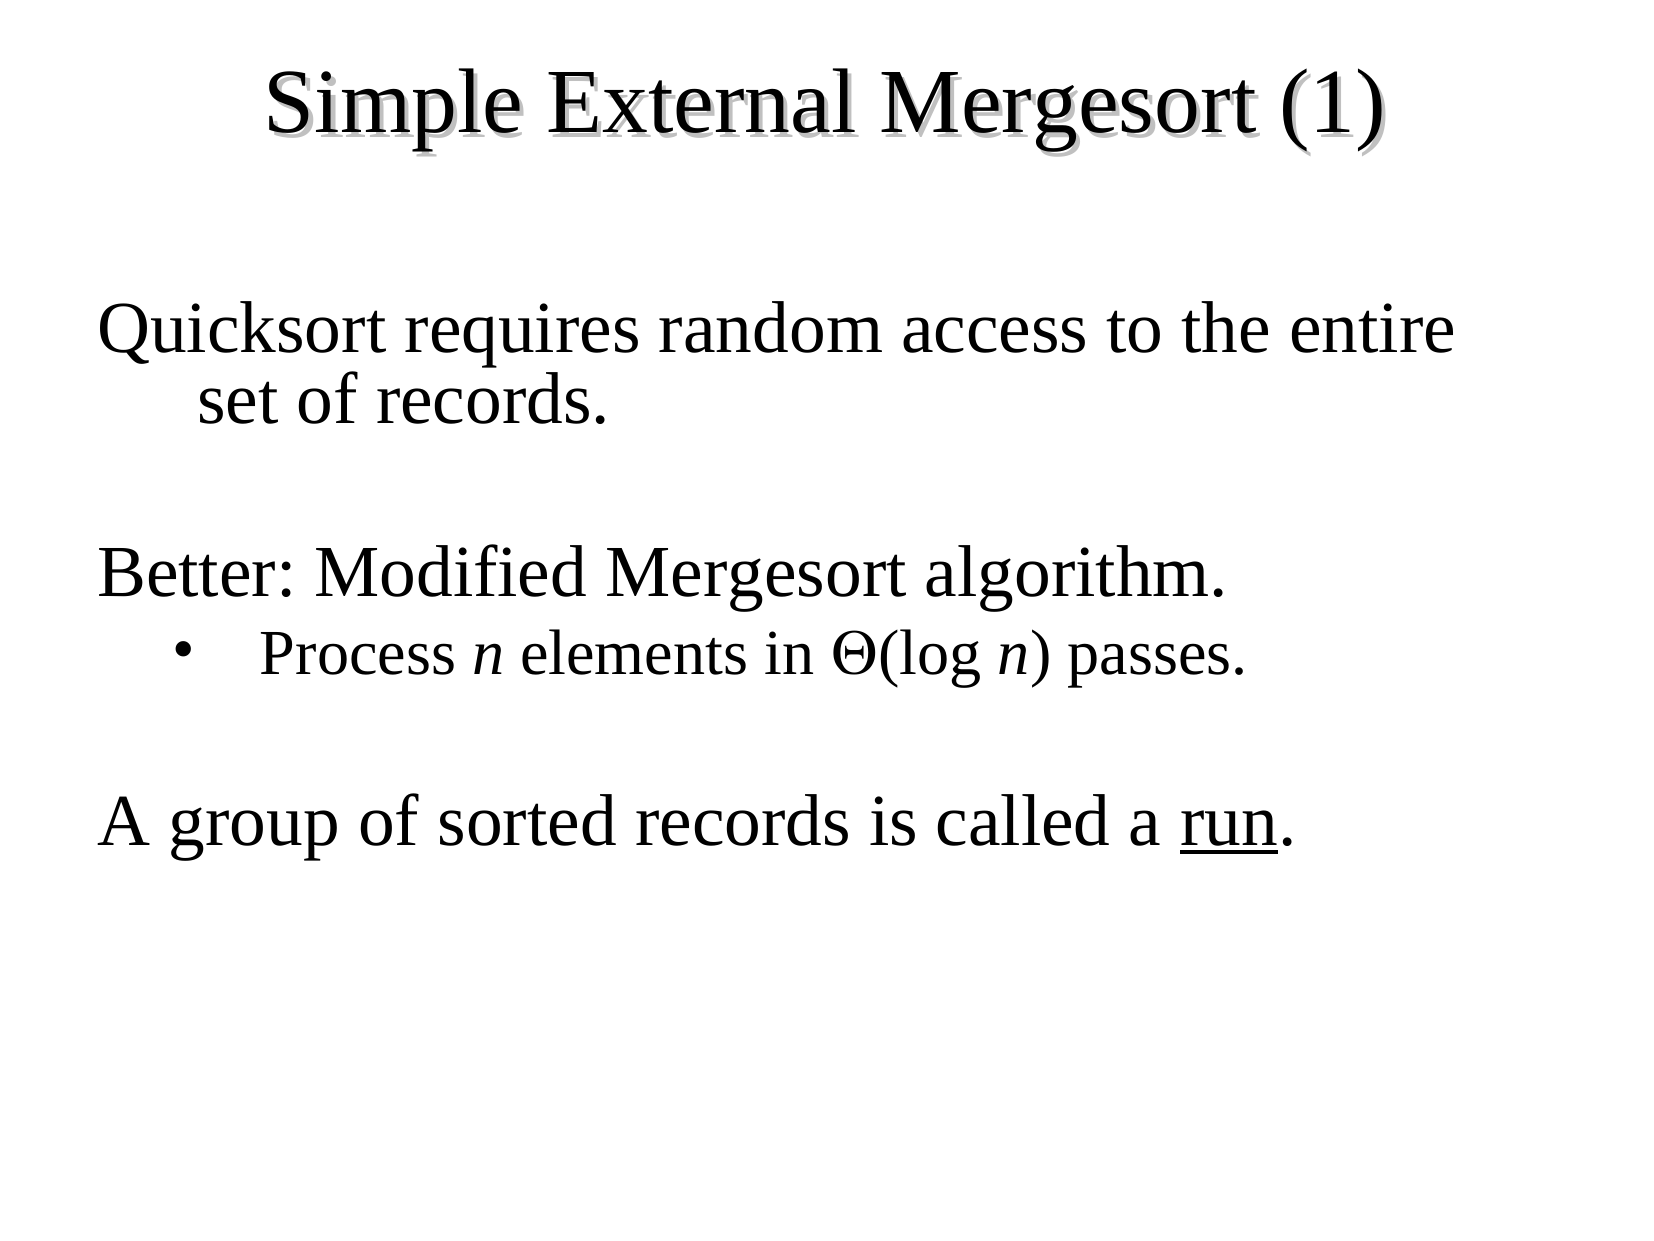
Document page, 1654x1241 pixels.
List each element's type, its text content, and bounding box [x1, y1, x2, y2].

list Quicksort requires random access to the entire set of records. Better: Modified Mergesort algorithm. Process n elements in (log n) passes. A group of sorted records is called a run. [82, 288, 1570, 1116]
title Simple External Mergesort (1) [82, 27, 1570, 166]
